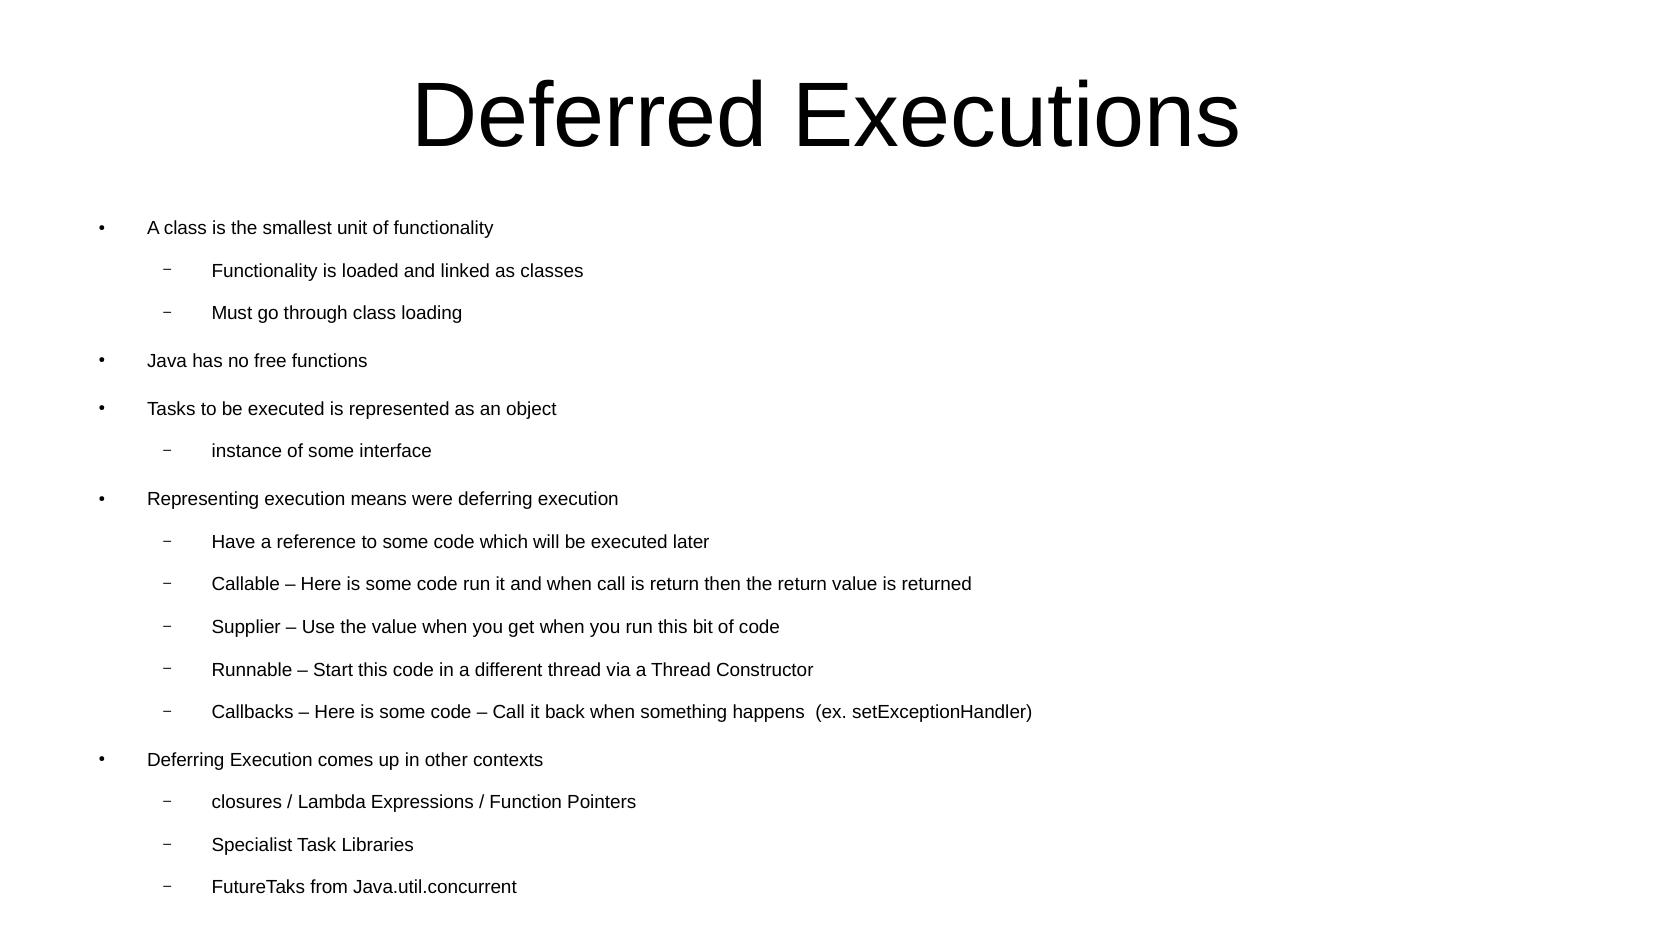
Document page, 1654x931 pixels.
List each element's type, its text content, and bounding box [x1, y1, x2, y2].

list A class is the smallest unit of functionality Functionality is loaded and linked as classes Must go through class loading Java has no free functions Tasks to be executed is represented as an object instance of some interface Representing execution means were deferring execution Have a reference to some code which will be executed later Callable – Here is some code run it and when call is return then the return value is returned Supplier – Use the value when you get when you run this bit of code Runnable – Start this code in a different thread via a Thread Constructor Callbacks – Here is some code – Call it back when something happens (ex. setExceptionHandler) Deferring Execution comes up in other contexts closures / Lambda Expressions / Function Pointers Specialist Task Libraries FutureTaks from Java.util.concurrent [82, 217, 1613, 901]
title Deferred Executions [82, 37, 1571, 193]
